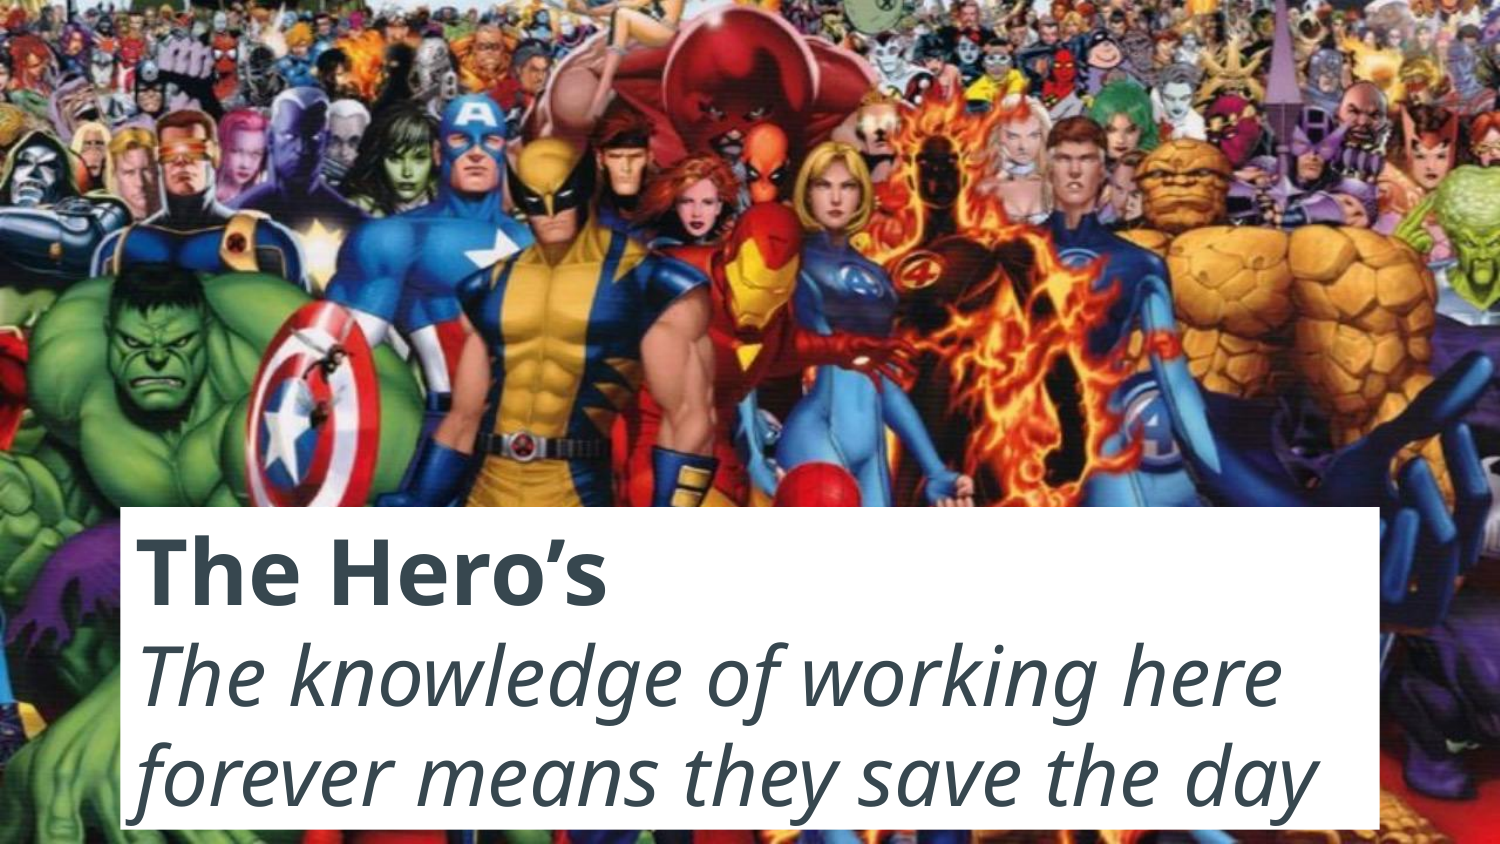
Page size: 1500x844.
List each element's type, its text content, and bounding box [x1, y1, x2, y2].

title The Hero’s The knowledge of working here forever means they save the day [120, 507, 1380, 830]
picture [0, 0, 1500, 844]
